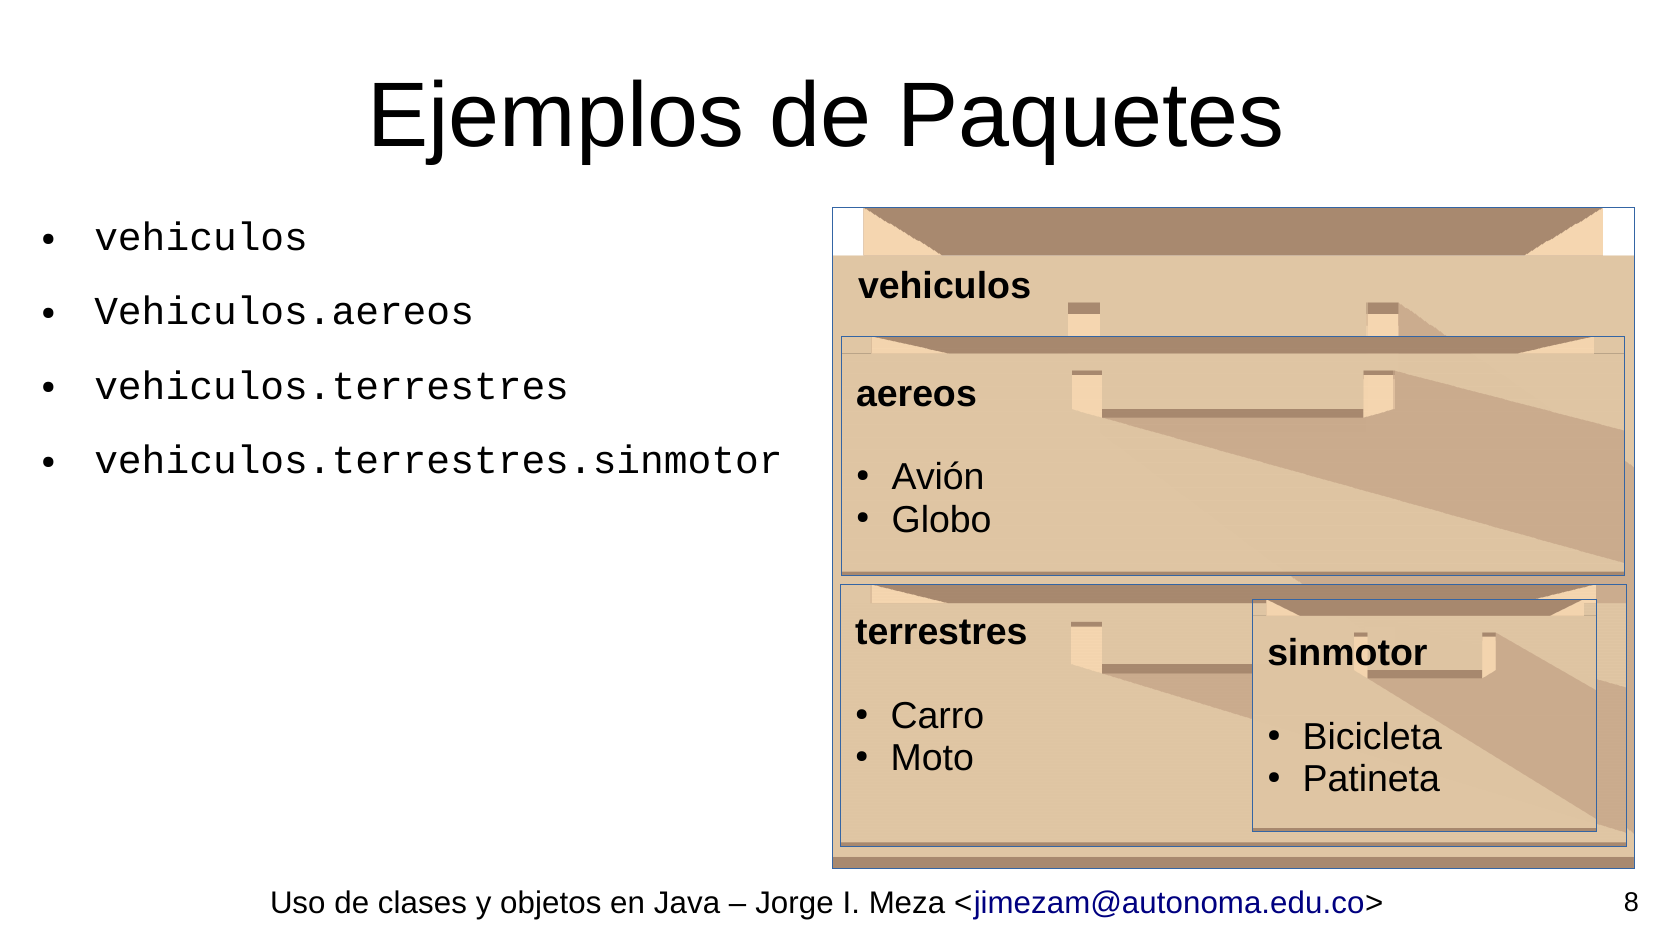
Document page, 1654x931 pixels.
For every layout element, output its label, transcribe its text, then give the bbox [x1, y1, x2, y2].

text_box terrestres Carro Moto [840, 584, 1627, 847]
text_box sinmotor Bicicleta Patineta [1252, 599, 1597, 832]
text_box aereos Avión Globo [841, 336, 1625, 576]
title Ejemplos de Paquetes [82, 37, 1571, 193]
list vehiculos Vehiculos.aereos vehiculos.terrestres vehiculos.terrestres.sinmotor [23, 217, 809, 879]
text_box vehiculos [832, 207, 1635, 869]
